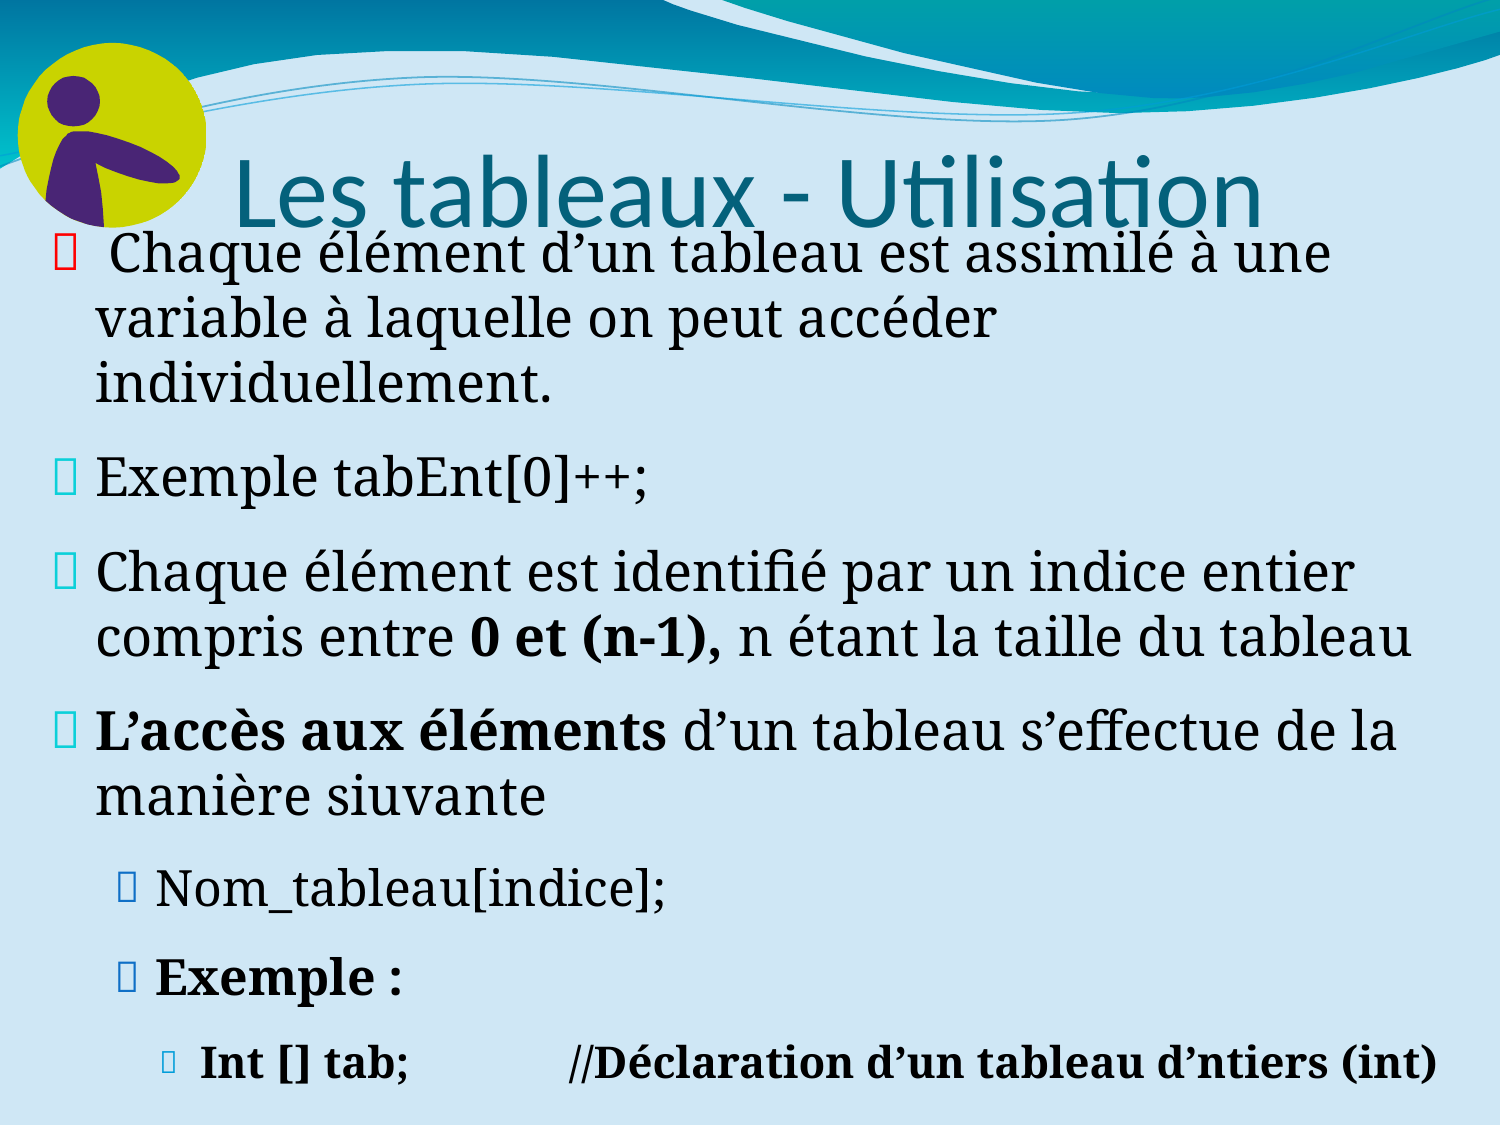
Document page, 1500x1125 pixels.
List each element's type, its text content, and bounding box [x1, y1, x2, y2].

picture [162, 1051, 172, 1071]
list Chaque élément d’un tableau est assimilé à une variable à laquelle on peut accéder individuellement. Exemple tabEnt[0]++; Chaque élément est identifié par un indice entier compris entre 0 et (n-1), n étant la taille du tableau L’accès aux éléments d’un tableau s’effectue de la manière siuvante Nom_tableau[indice]; Exemple : Int [] tab; //Déclaration d’un tableau d’ntiers (int) tab = new int[3]; //Création du tableau avec 3 éléments tab[0] = 7; //Assignation du premier élément Tab[1] = 4; Tab[2] = tab[0] + tab [1]; //Assignation et accès aux éléments [35, 210, 1465, 1038]
title Les tableaux - Utilisation [75, 115, 1425, 210]
